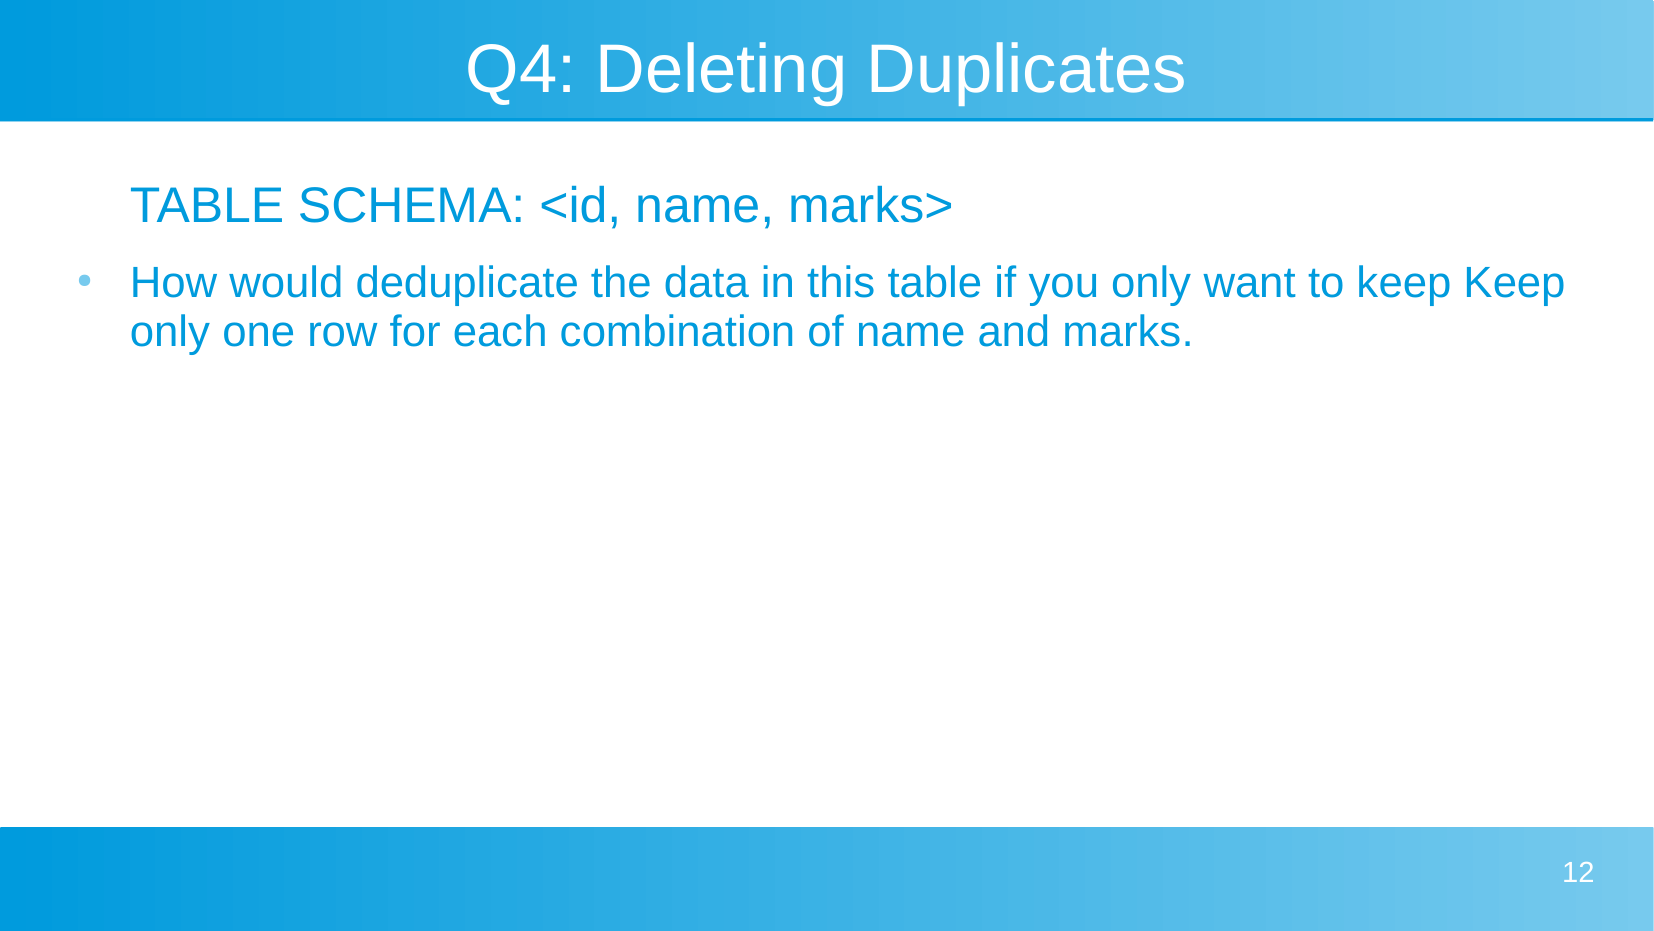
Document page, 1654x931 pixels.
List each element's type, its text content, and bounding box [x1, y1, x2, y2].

list TABLE SCHEMA: <id, name, marks> How would deduplicate the data in this table if you only want to keep Keep only one row for each combination of name and marks. [59, 177, 1595, 768]
title Q4: Deleting Duplicates [59, 29, 1595, 108]
